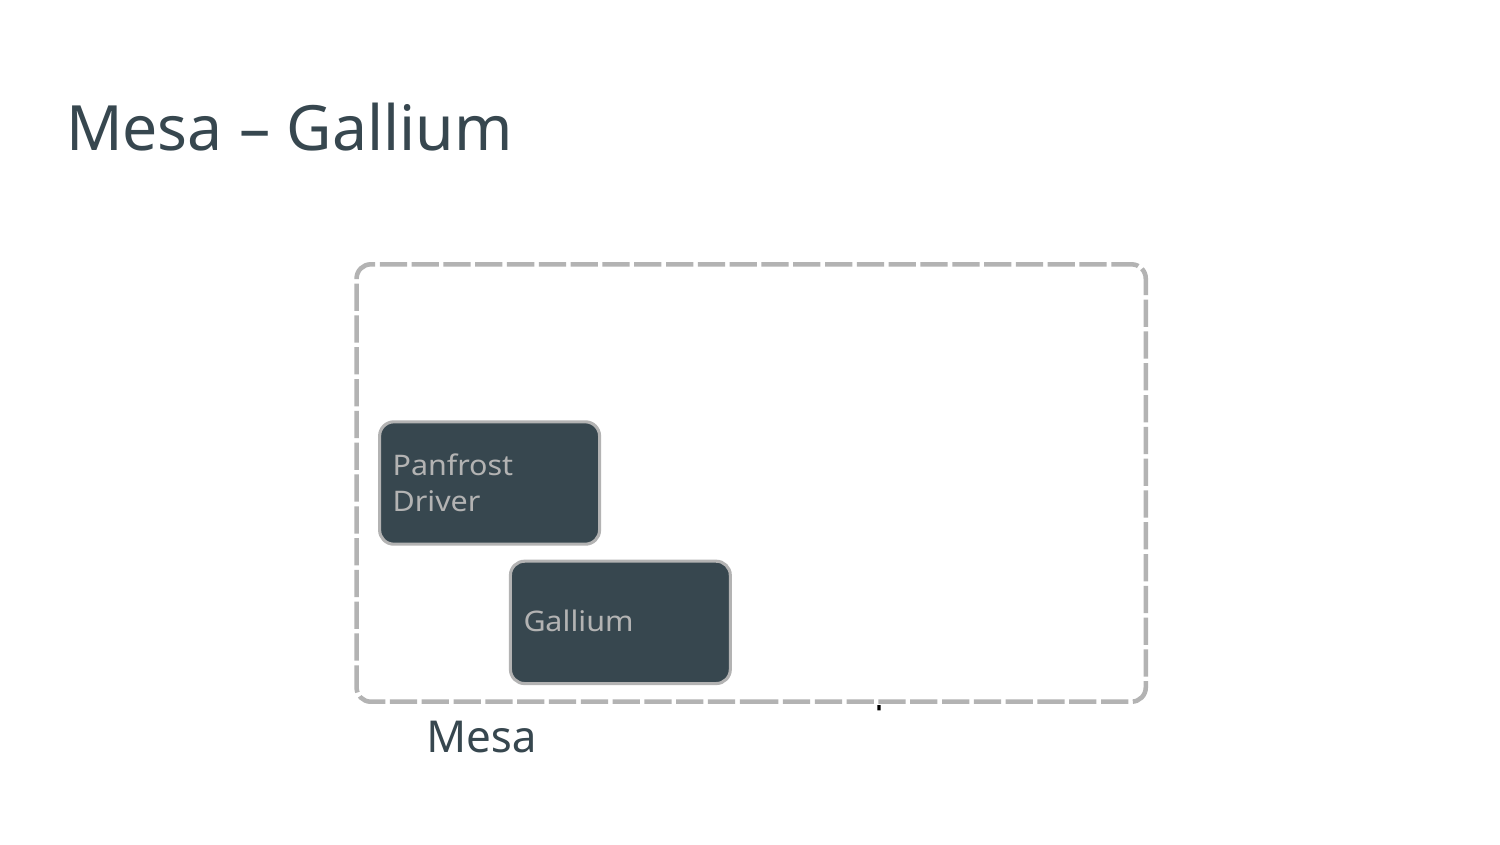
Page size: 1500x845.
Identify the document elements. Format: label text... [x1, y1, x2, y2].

picture [0, 199, 1500, 800]
title Mesa – Gallium [51, 72, 1449, 167]
